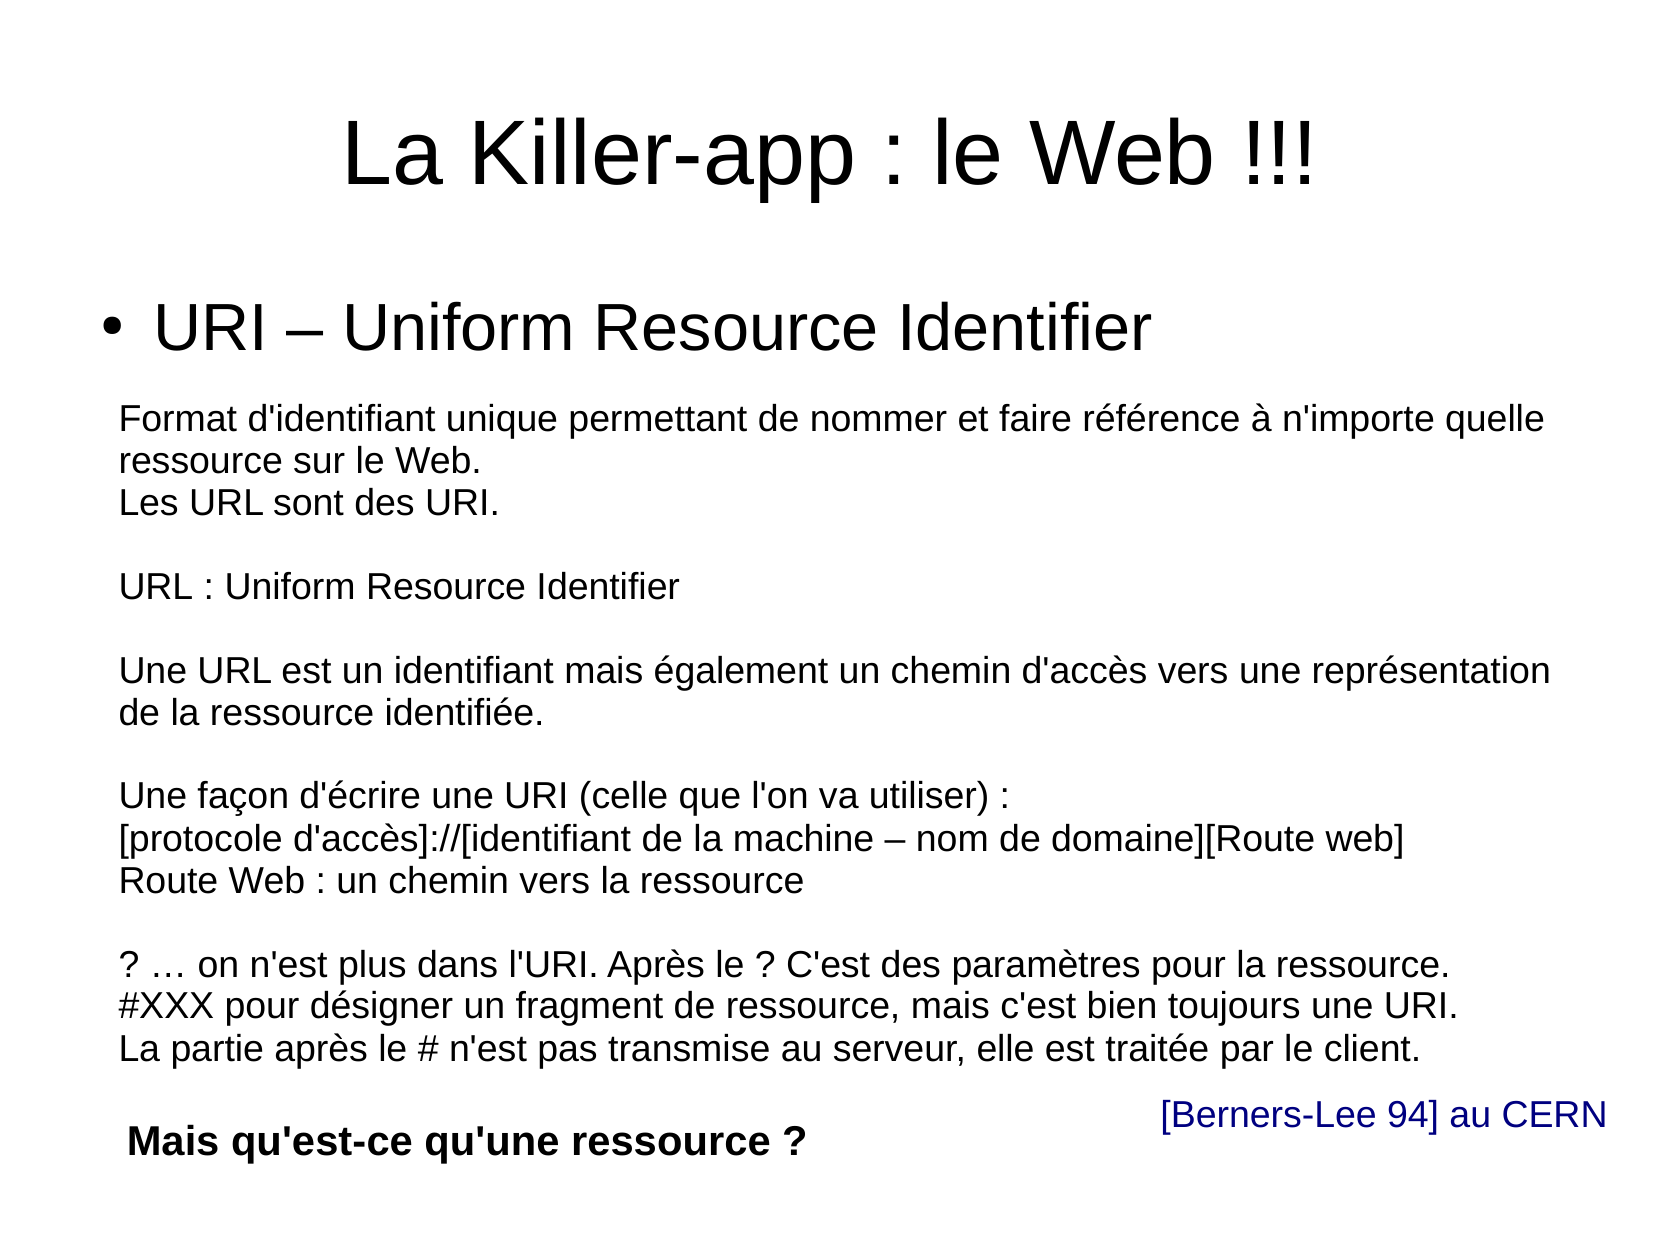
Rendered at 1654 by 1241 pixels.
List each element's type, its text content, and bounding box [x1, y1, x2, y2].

text_box Format d'identifiant unique permettant de nommer et faire référence à n'importe quelle ressource sur le Web. Les URL sont des URI. URL : Uniform Resource Identifier Une URL est un identifiant mais également un chemin d'accès vers une représentation de la ressource identifiée. Une façon d'écrire une URI (celle que l'on va utiliser) : [protocole d'accès]://[identifiant de la machine – nom de domaine][Route web] Route Web : un chemin vers la ressource ? … on n'est plus dans l'URI. Après le ? C'est des paramètres pour la ressource. #XXX pour désigner un fragment de ressource, mais c'est bien toujours une URI. La partie après le # n'est pas transmise au serveur, elle est traitée par le client. [103, 389, 1571, 1119]
text_box [Berners-Lee 94] au CERN [1145, 1086, 1623, 1144]
title La Killer-app : le Web !!! [82, 49, 1571, 257]
list URI – Uniform Resource Identifier [82, 290, 1538, 1010]
text_box Mais qu'est-ce qu'une ressource ? [112, 1110, 824, 1172]
